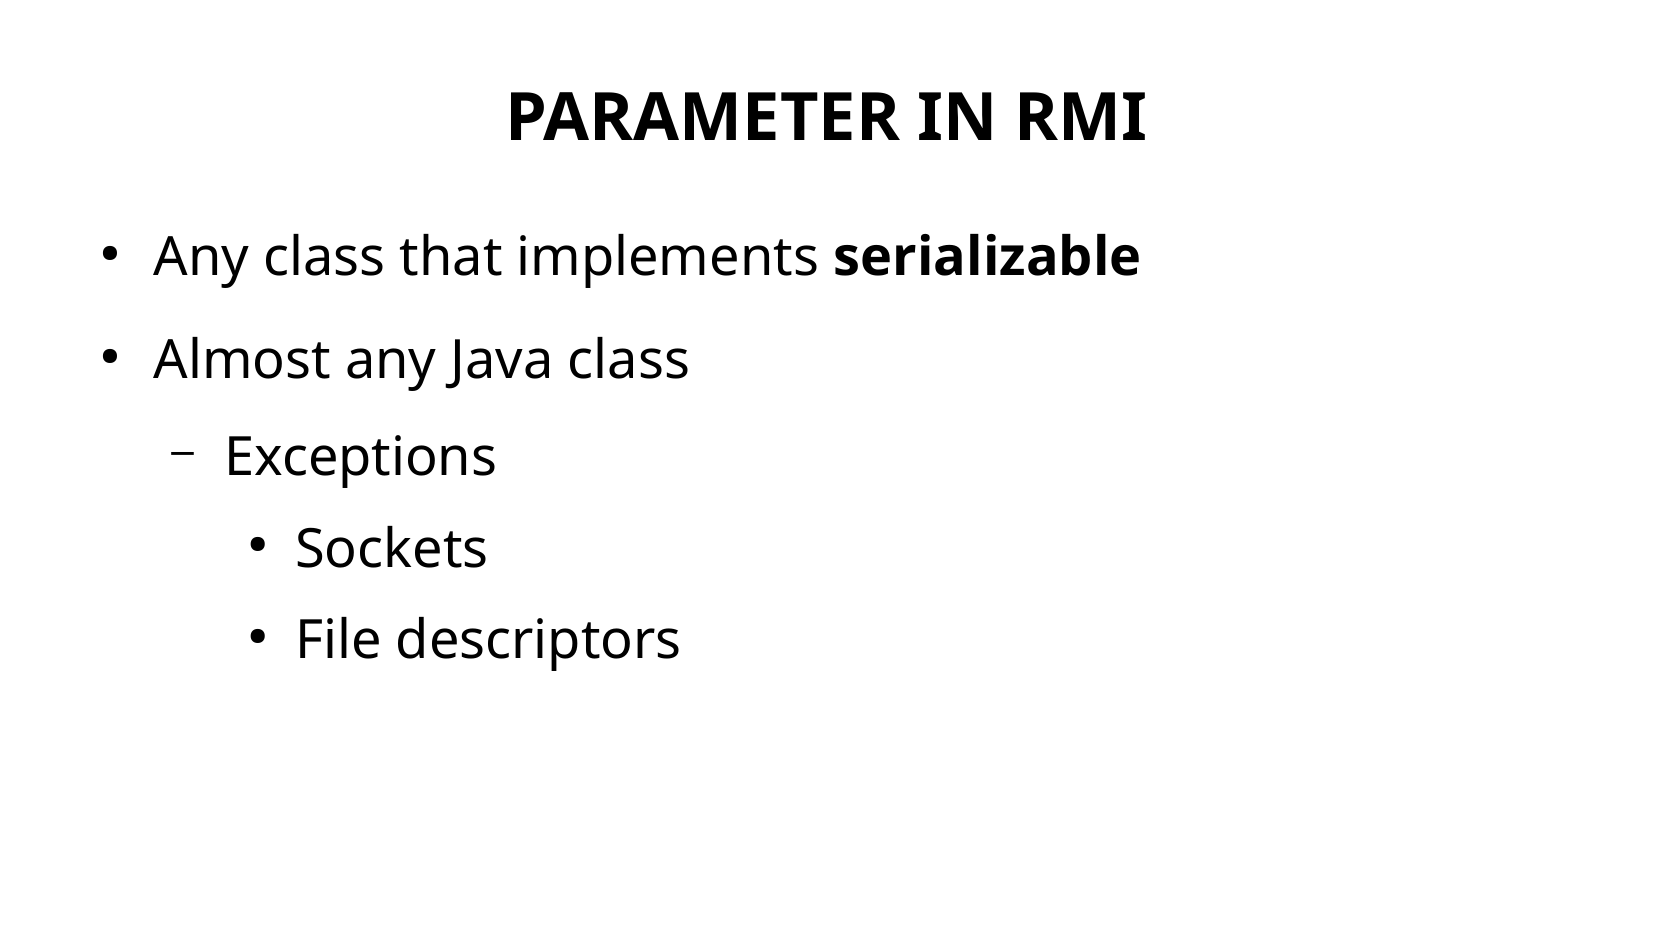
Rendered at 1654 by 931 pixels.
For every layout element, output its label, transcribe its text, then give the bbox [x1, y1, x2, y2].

list Any class that implements serializable Almost any Java class Exceptions Sockets File descriptors [82, 217, 1571, 757]
title PARAMETER IN RMI [82, 36, 1571, 193]
